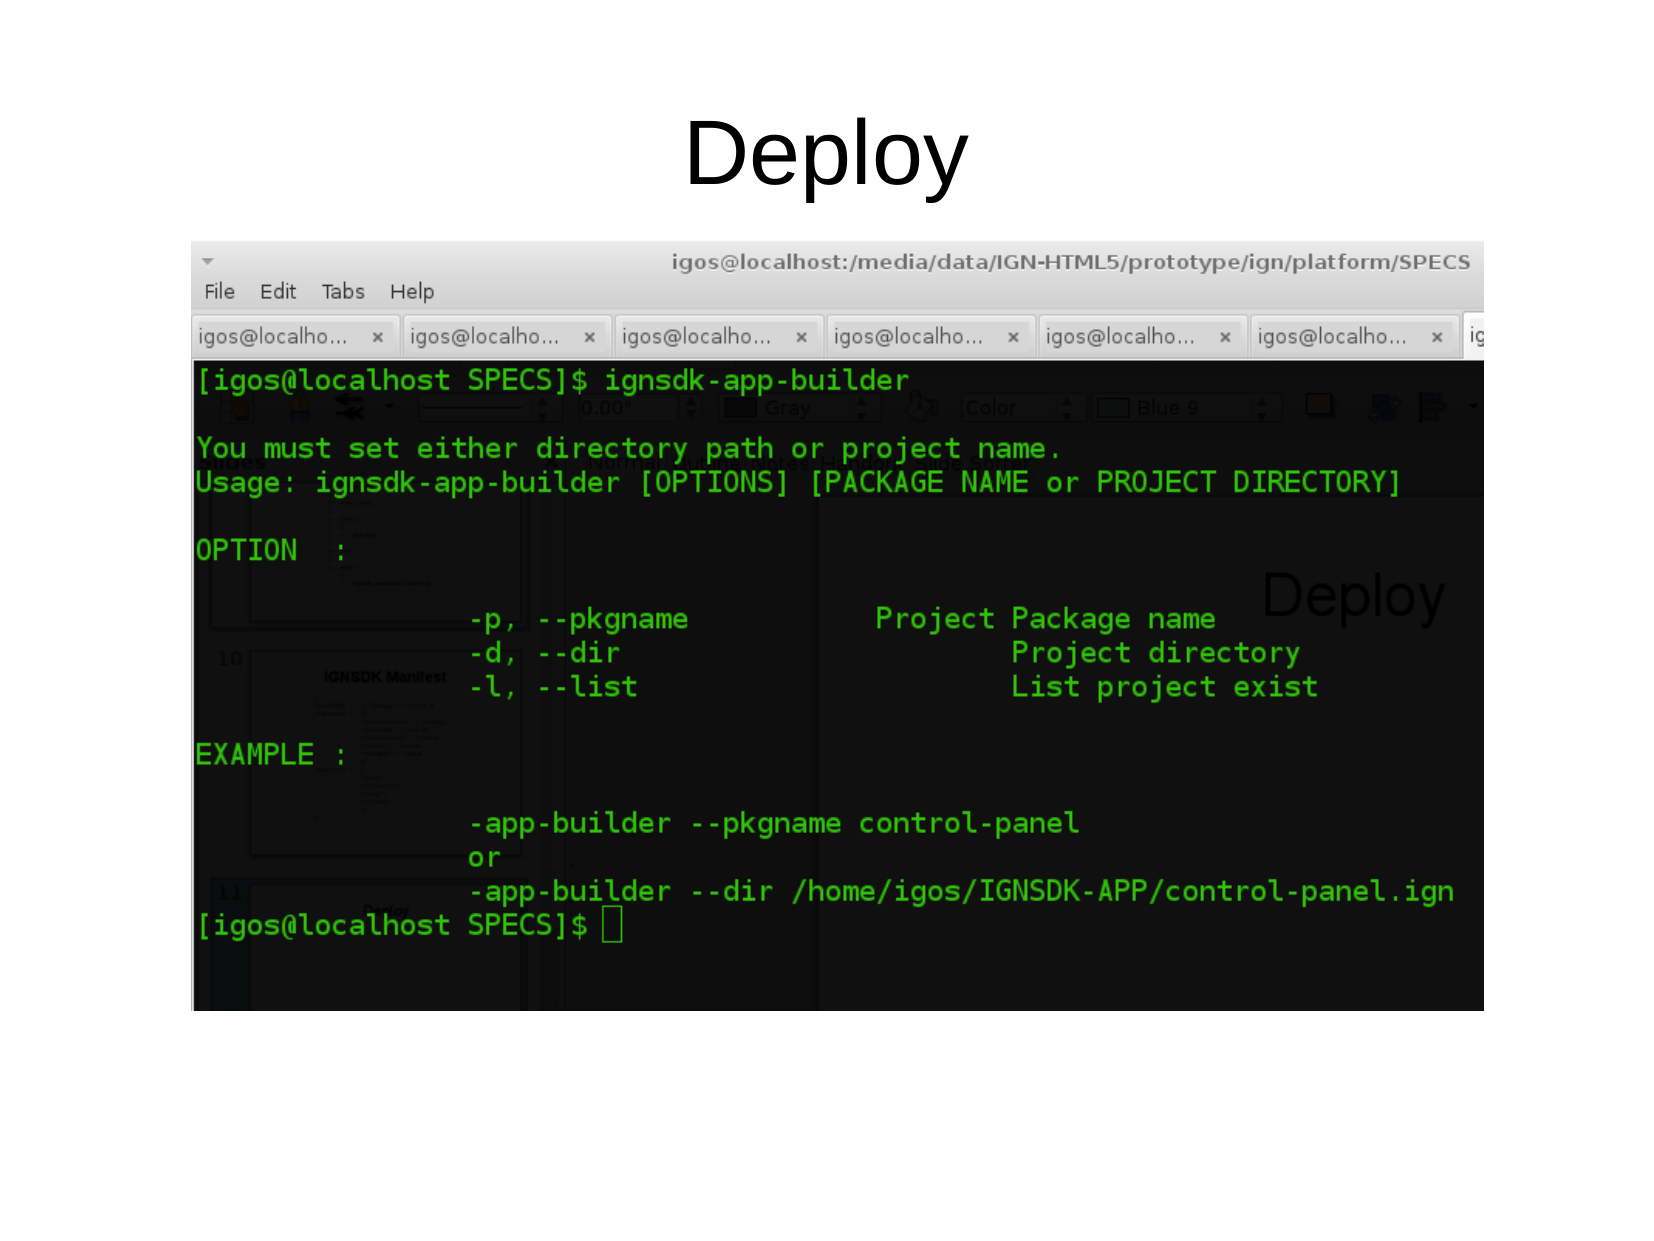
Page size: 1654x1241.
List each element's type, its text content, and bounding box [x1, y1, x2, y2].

title Deploy [82, 49, 1571, 257]
picture [191, 240, 1484, 1011]
